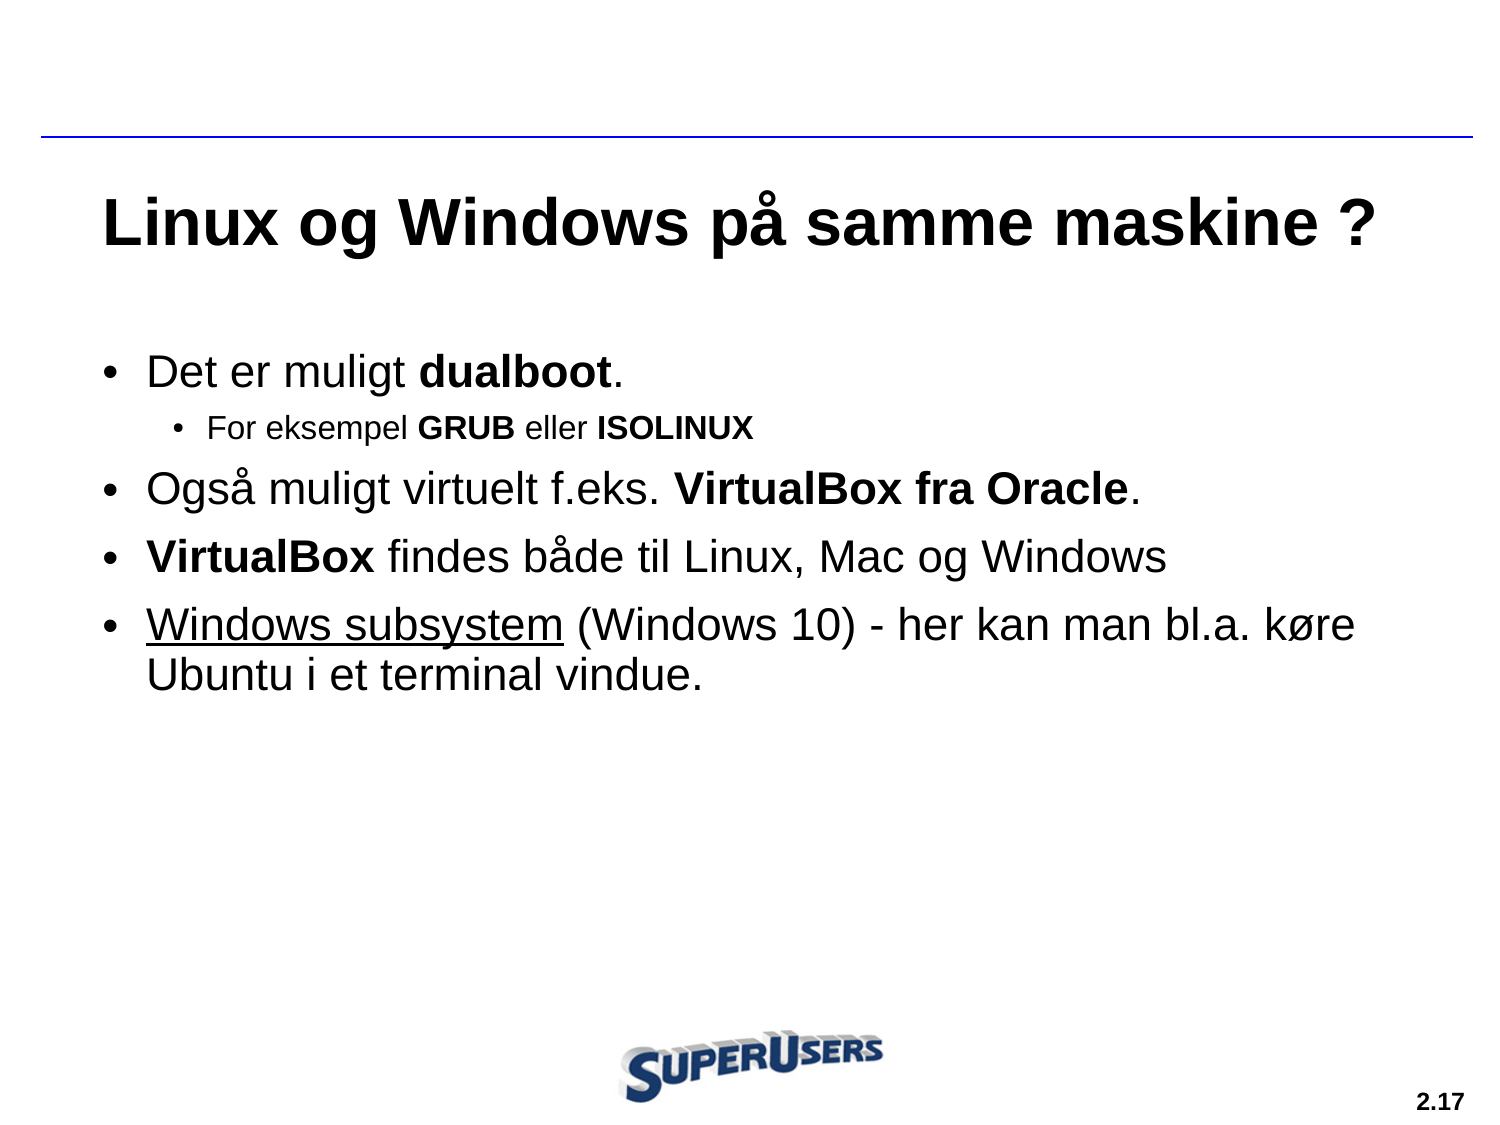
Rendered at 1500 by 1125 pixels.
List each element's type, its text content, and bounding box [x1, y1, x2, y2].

list Linux og Windows på samme maskine ? Det er muligt dualboot. For eksempel GRUB eller ISOLINUX Også muligt virtuelt f.eks. VirtualBox fra Oracle. VirtualBox findes både til Linux, Mac og Windows Windows subsystem (Windows 10) - her kan man bl.a. køre Ubuntu i et terminal vindue. [88, 180, 1398, 972]
picture [592, 1015, 908, 1123]
